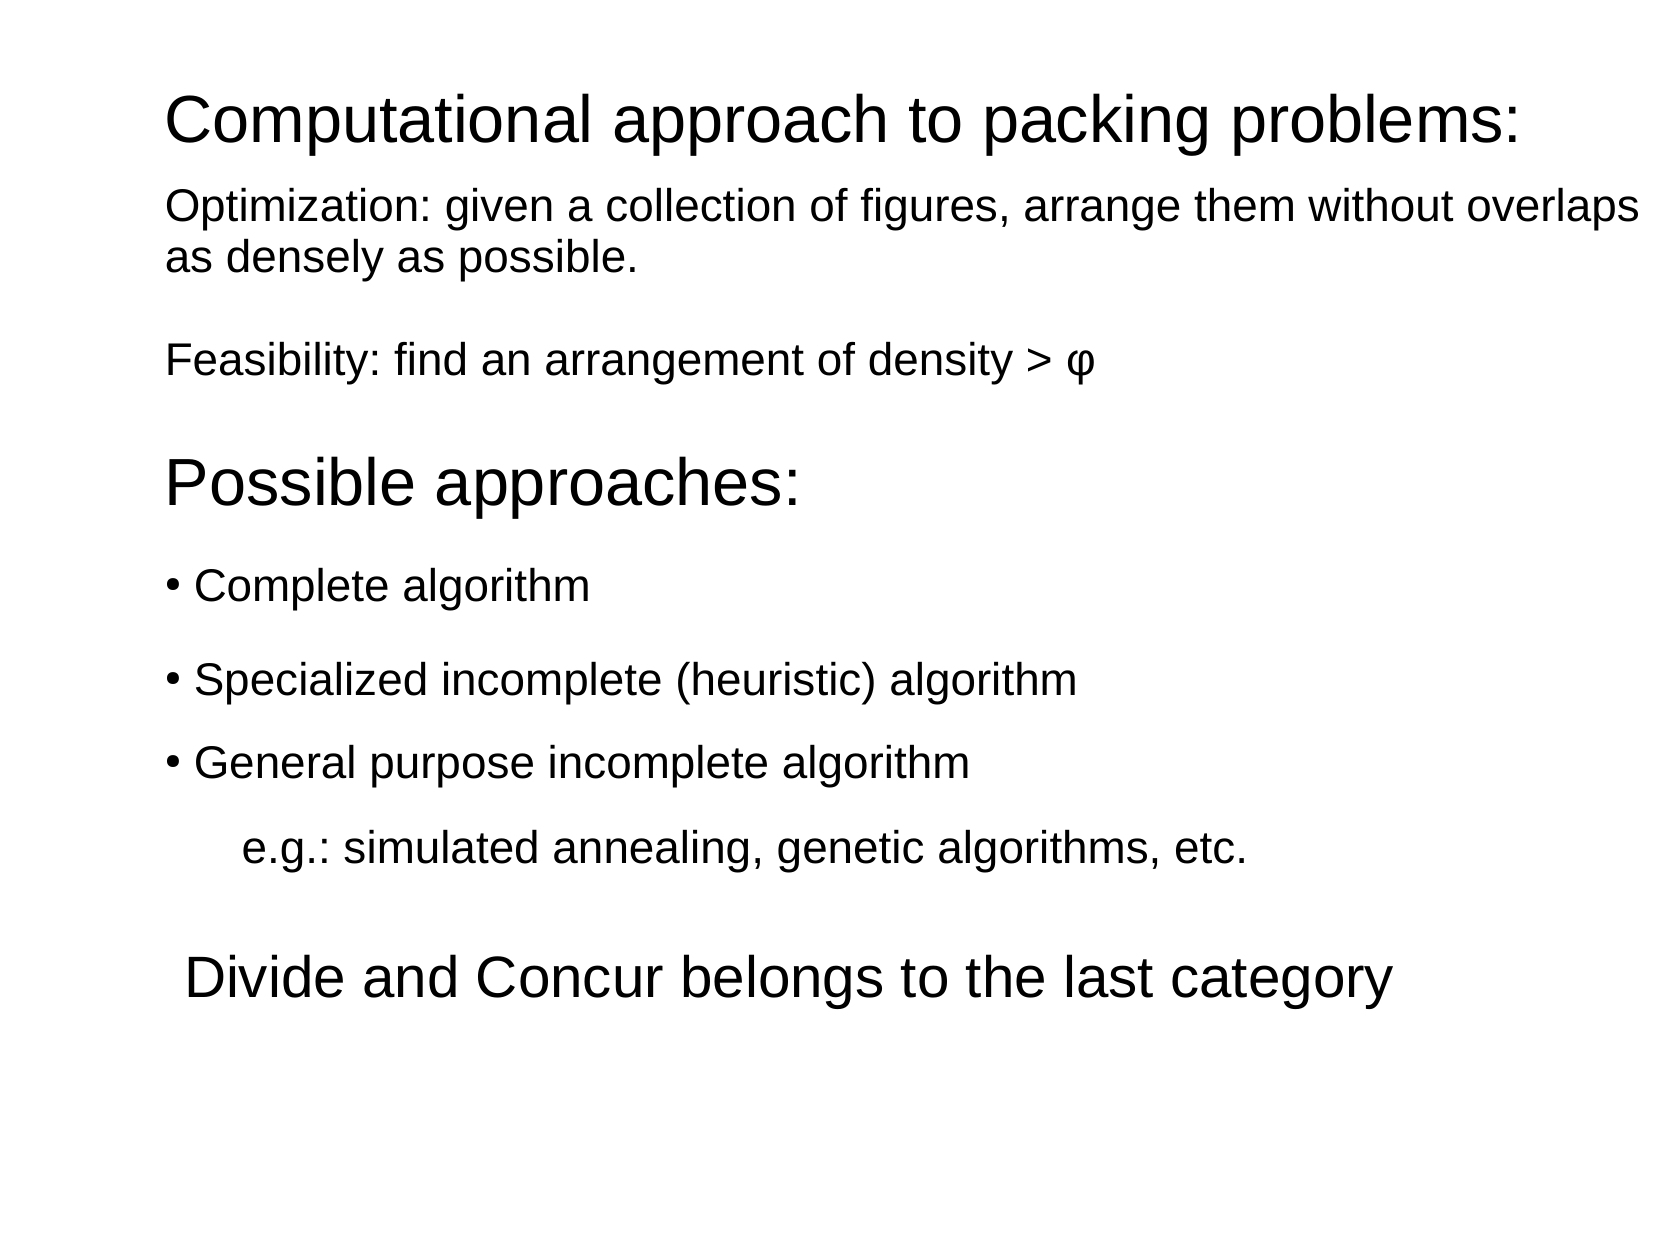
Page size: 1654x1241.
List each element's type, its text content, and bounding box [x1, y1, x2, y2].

text_box Computational approach to packing problems: [150, 75, 1544, 165]
text_box Divide and Concur belongs to the last category [169, 937, 1473, 1018]
text_box Possible approaches: [150, 437, 820, 528]
text_box Specialized incomplete (heuristic) algorithm [150, 647, 1094, 714]
text_box Optimization: given a collection of figures, arrange them without overlaps as densely as possible. Feasibility: find an arrangement of density > φ [150, 172, 1654, 393]
text_box Complete algorithm [150, 552, 606, 619]
text_box e.g.: simulated annealing, genetic algorithms, etc. [226, 814, 1277, 882]
text_box General purpose incomplete algorithm [150, 729, 986, 796]
